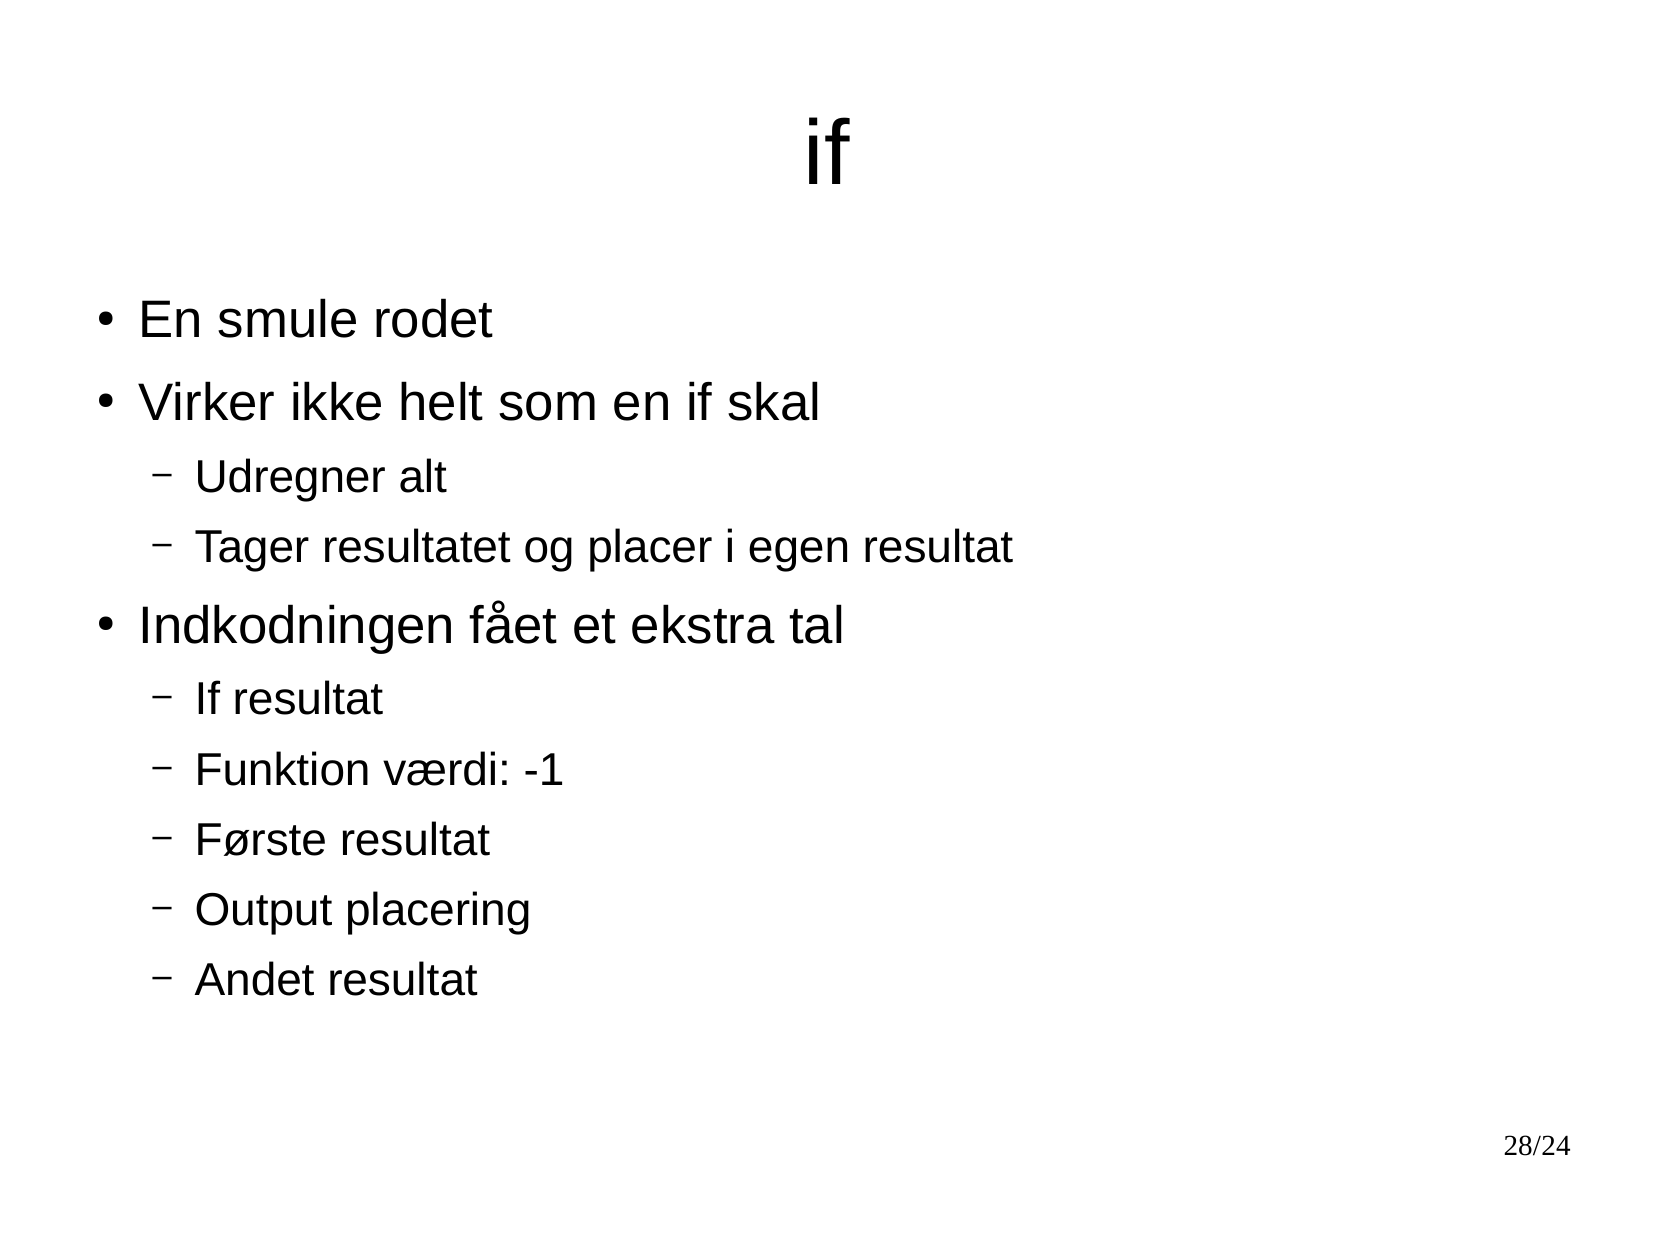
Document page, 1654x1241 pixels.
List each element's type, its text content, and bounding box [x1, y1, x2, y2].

list En smule rodet Virker ikke helt som en if skal Udregner alt Tager resultatet og placer i egen resultat Indkodningen fået et ekstra tal If resultat Funktion værdi: -1 Første resultat Output placering Andet resultat [82, 290, 1571, 1010]
title if [82, 49, 1571, 257]
